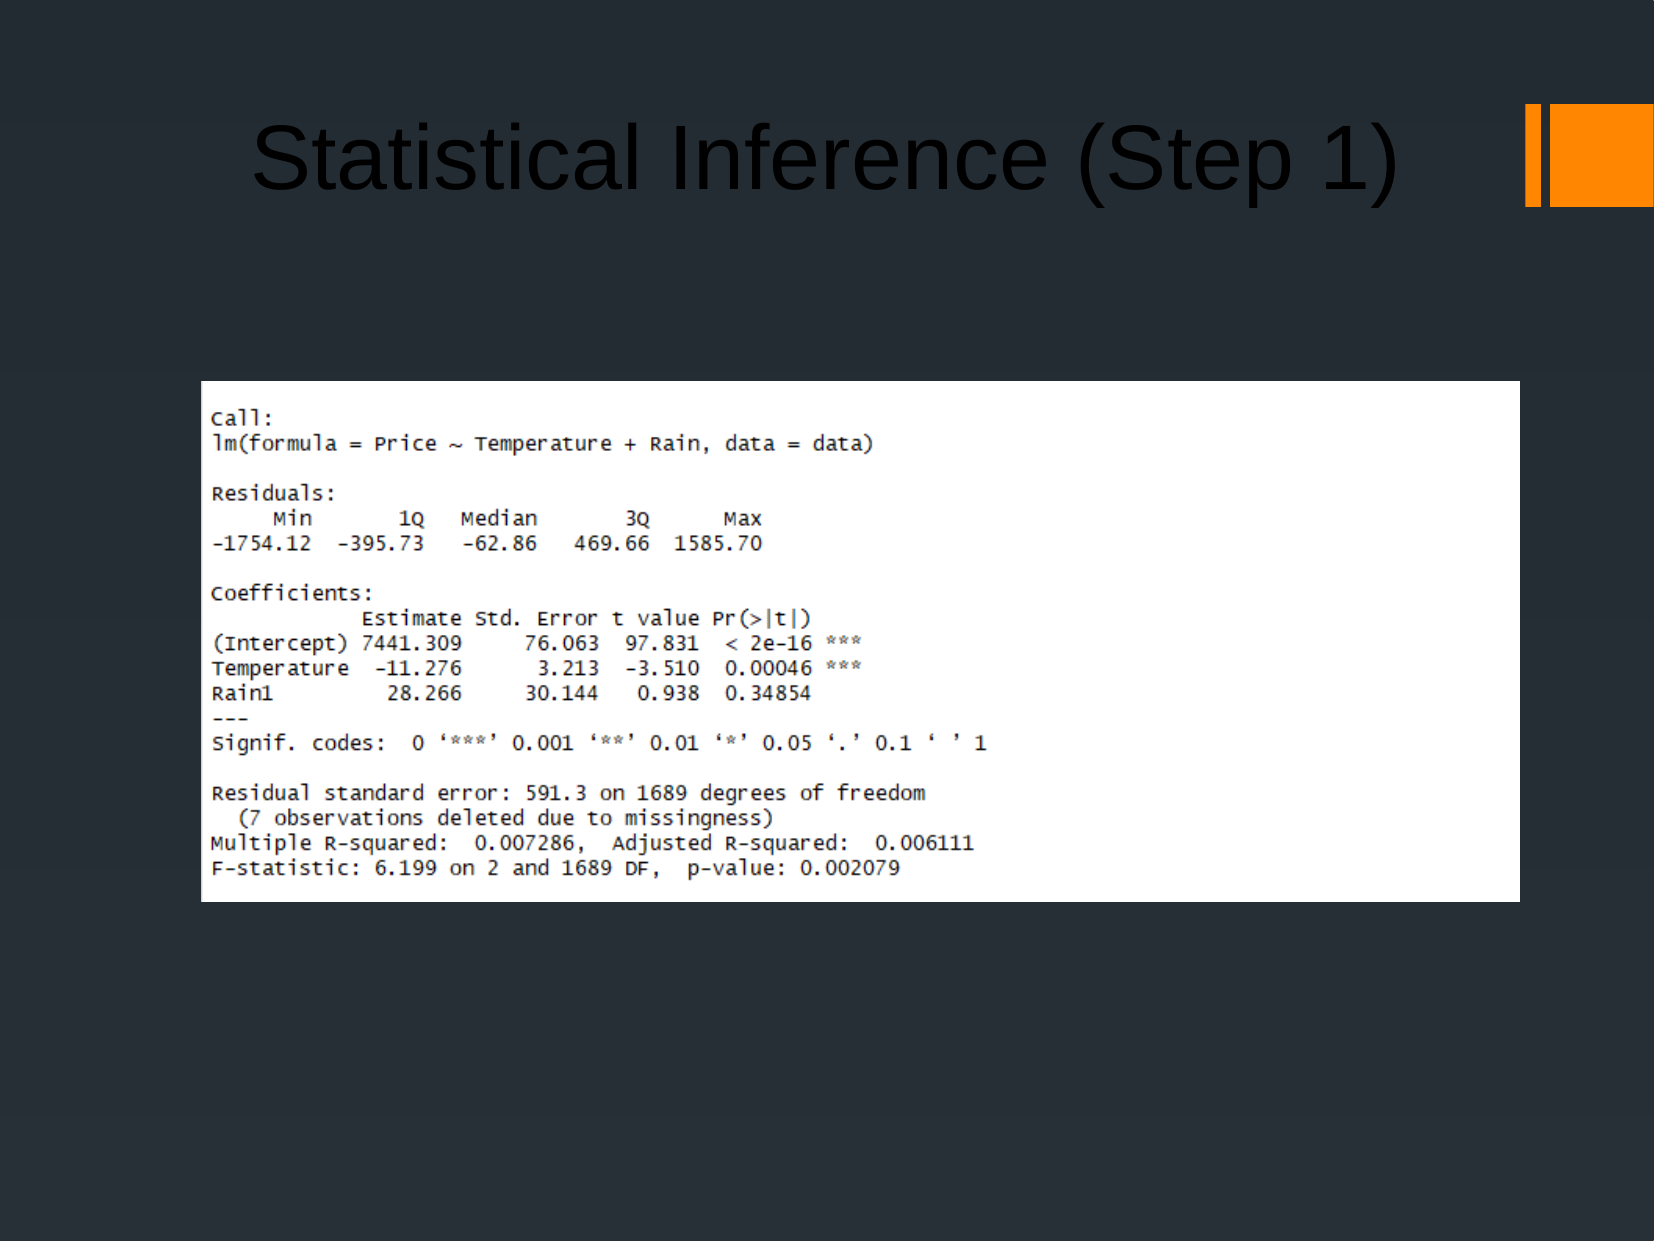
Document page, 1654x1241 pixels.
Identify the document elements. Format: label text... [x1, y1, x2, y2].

text_box Statistical Inference (Step 1) [82, 49, 1571, 257]
picture [201, 381, 1520, 902]
